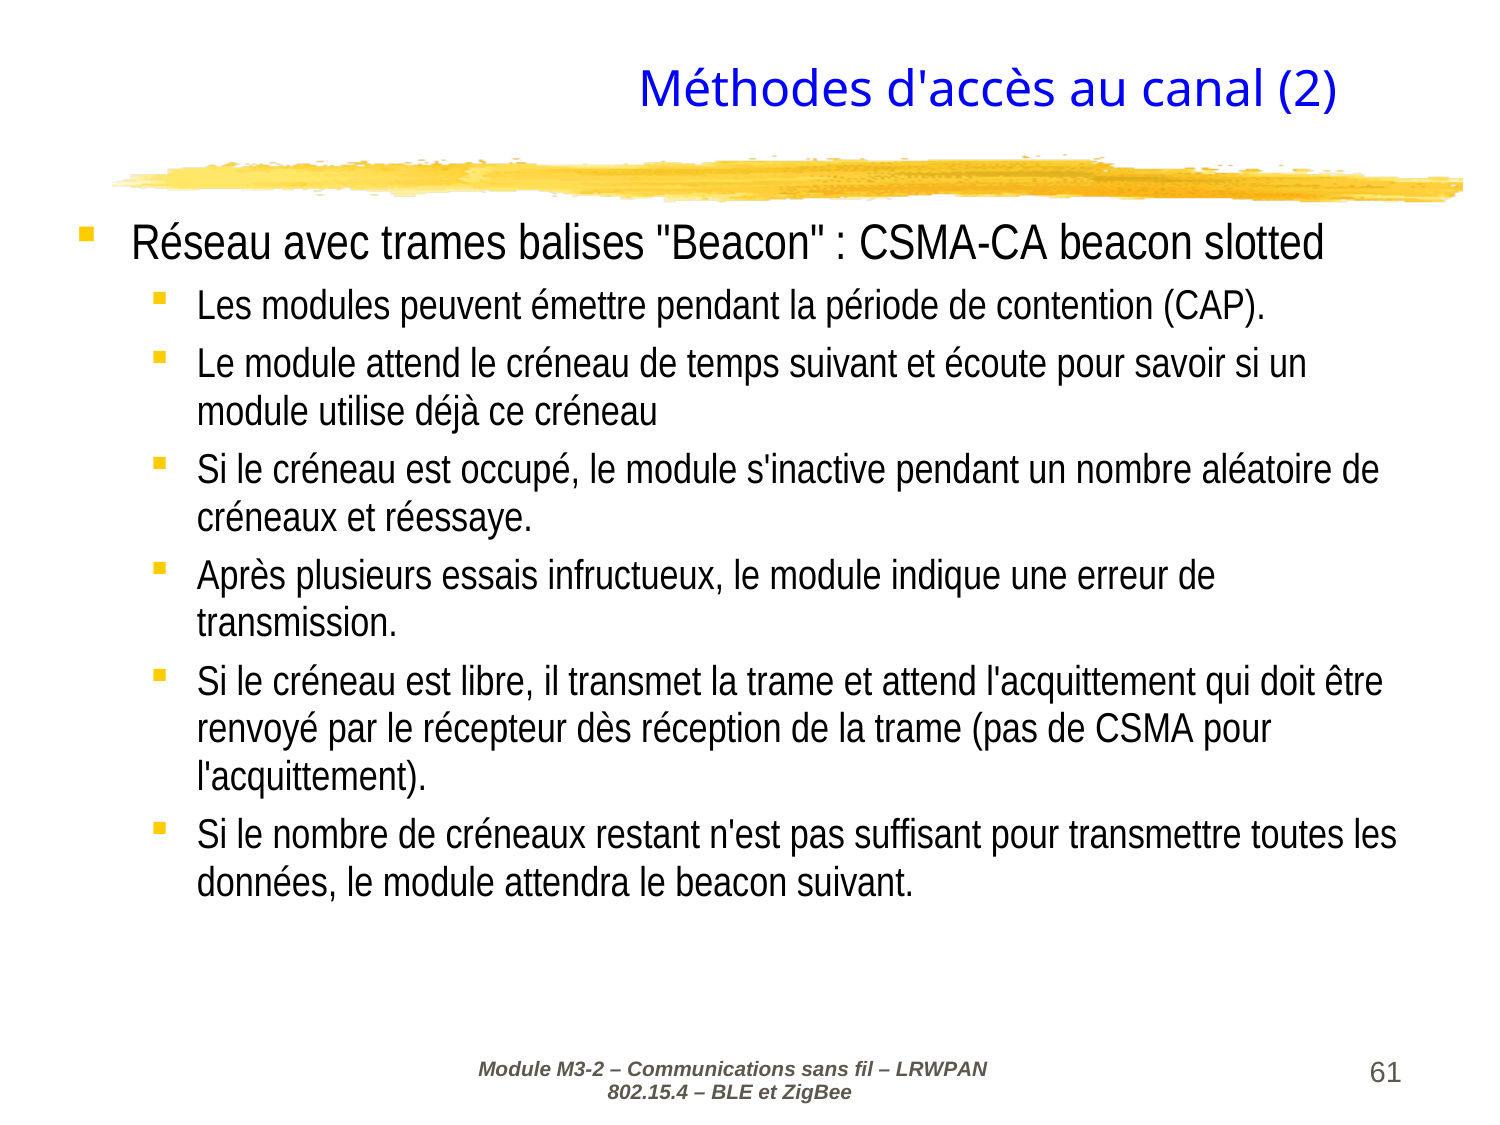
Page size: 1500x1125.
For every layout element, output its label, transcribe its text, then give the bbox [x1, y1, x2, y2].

list Réseau avec trames balises "Beacon" : CSMA-CA beacon slotted Les modules peuvent émettre pendant la période de contention (CAP). Le module attend le créneau de temps suivant et écoute pour savoir si un module utilise déjà ce créneau Si le créneau est occupé, le module s'inactive pendant un nombre aléatoire de créneaux et réessaye. Après plusieurs essais infructueux, le module indique une erreur de transmission. Si le créneau est libre, il transmet la trame et attend l'acquittement qui doit être renvoyé par le récepteur dès réception de la trame (pas de CSMA pour l'acquittement). Si le nombre de créneaux restant n'est pas suffisant pour transmettre toutes les données, le module attendra le beacon suivant. [74, 212, 1417, 912]
title Méthodes d'accès au canal (2) [62, 37, 1338, 138]
picture [112, 149, 1463, 213]
